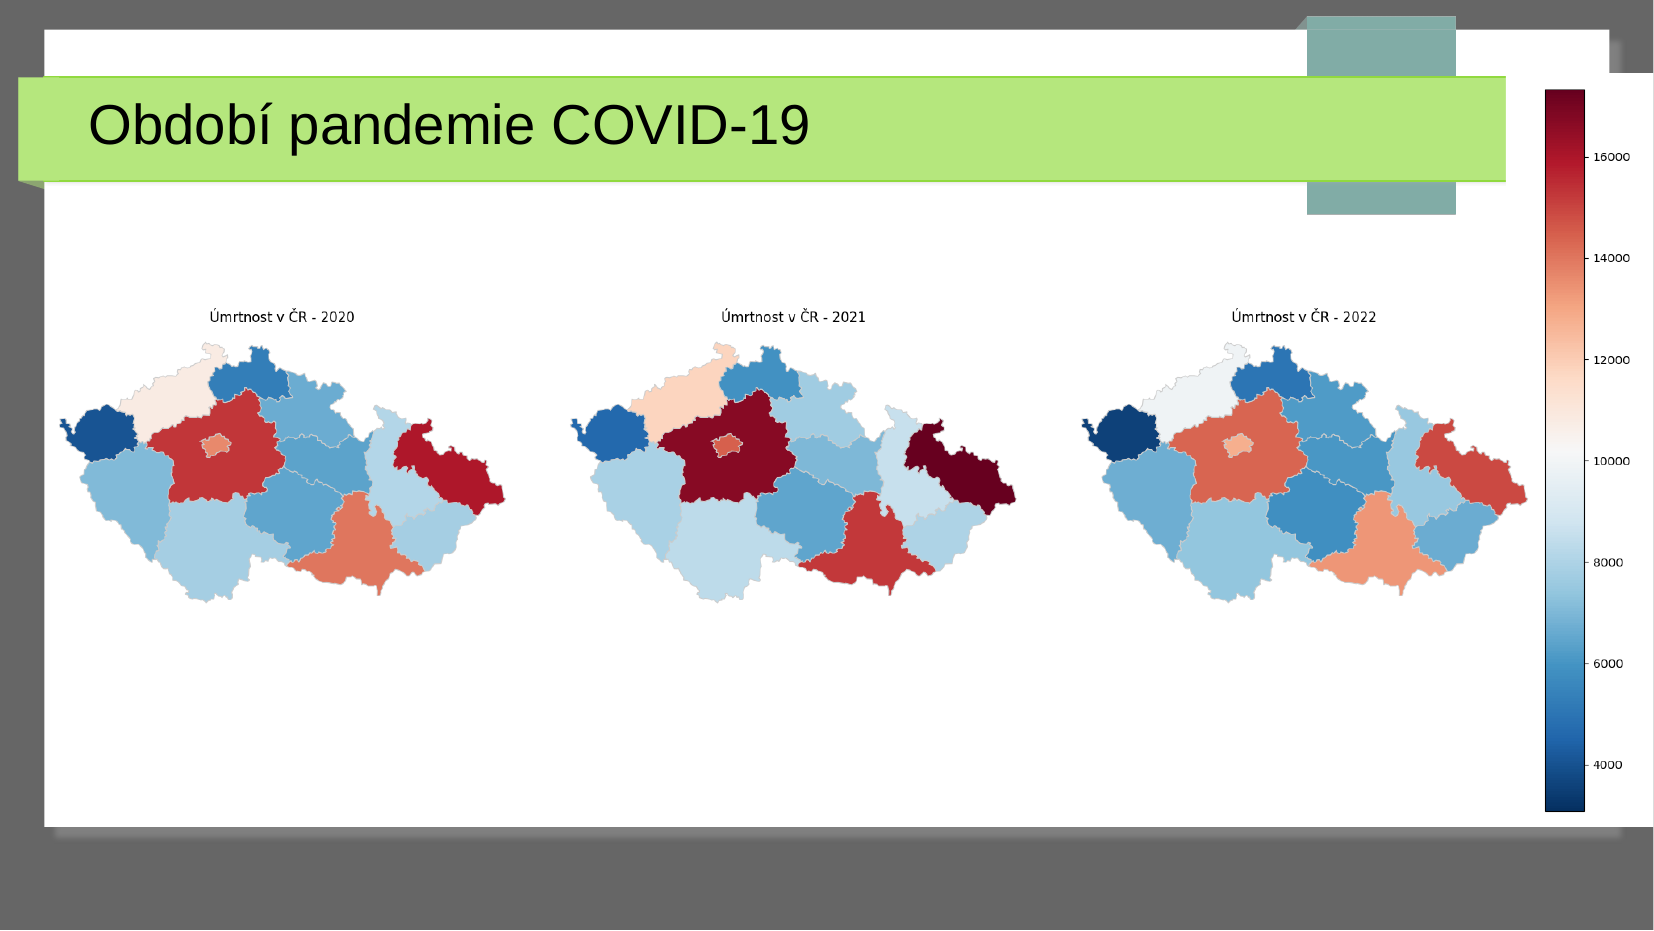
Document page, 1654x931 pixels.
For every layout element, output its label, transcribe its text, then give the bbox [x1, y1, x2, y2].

title Období pandemie COVID-19 [88, 73, 1505, 178]
picture [49, 73, 1654, 827]
